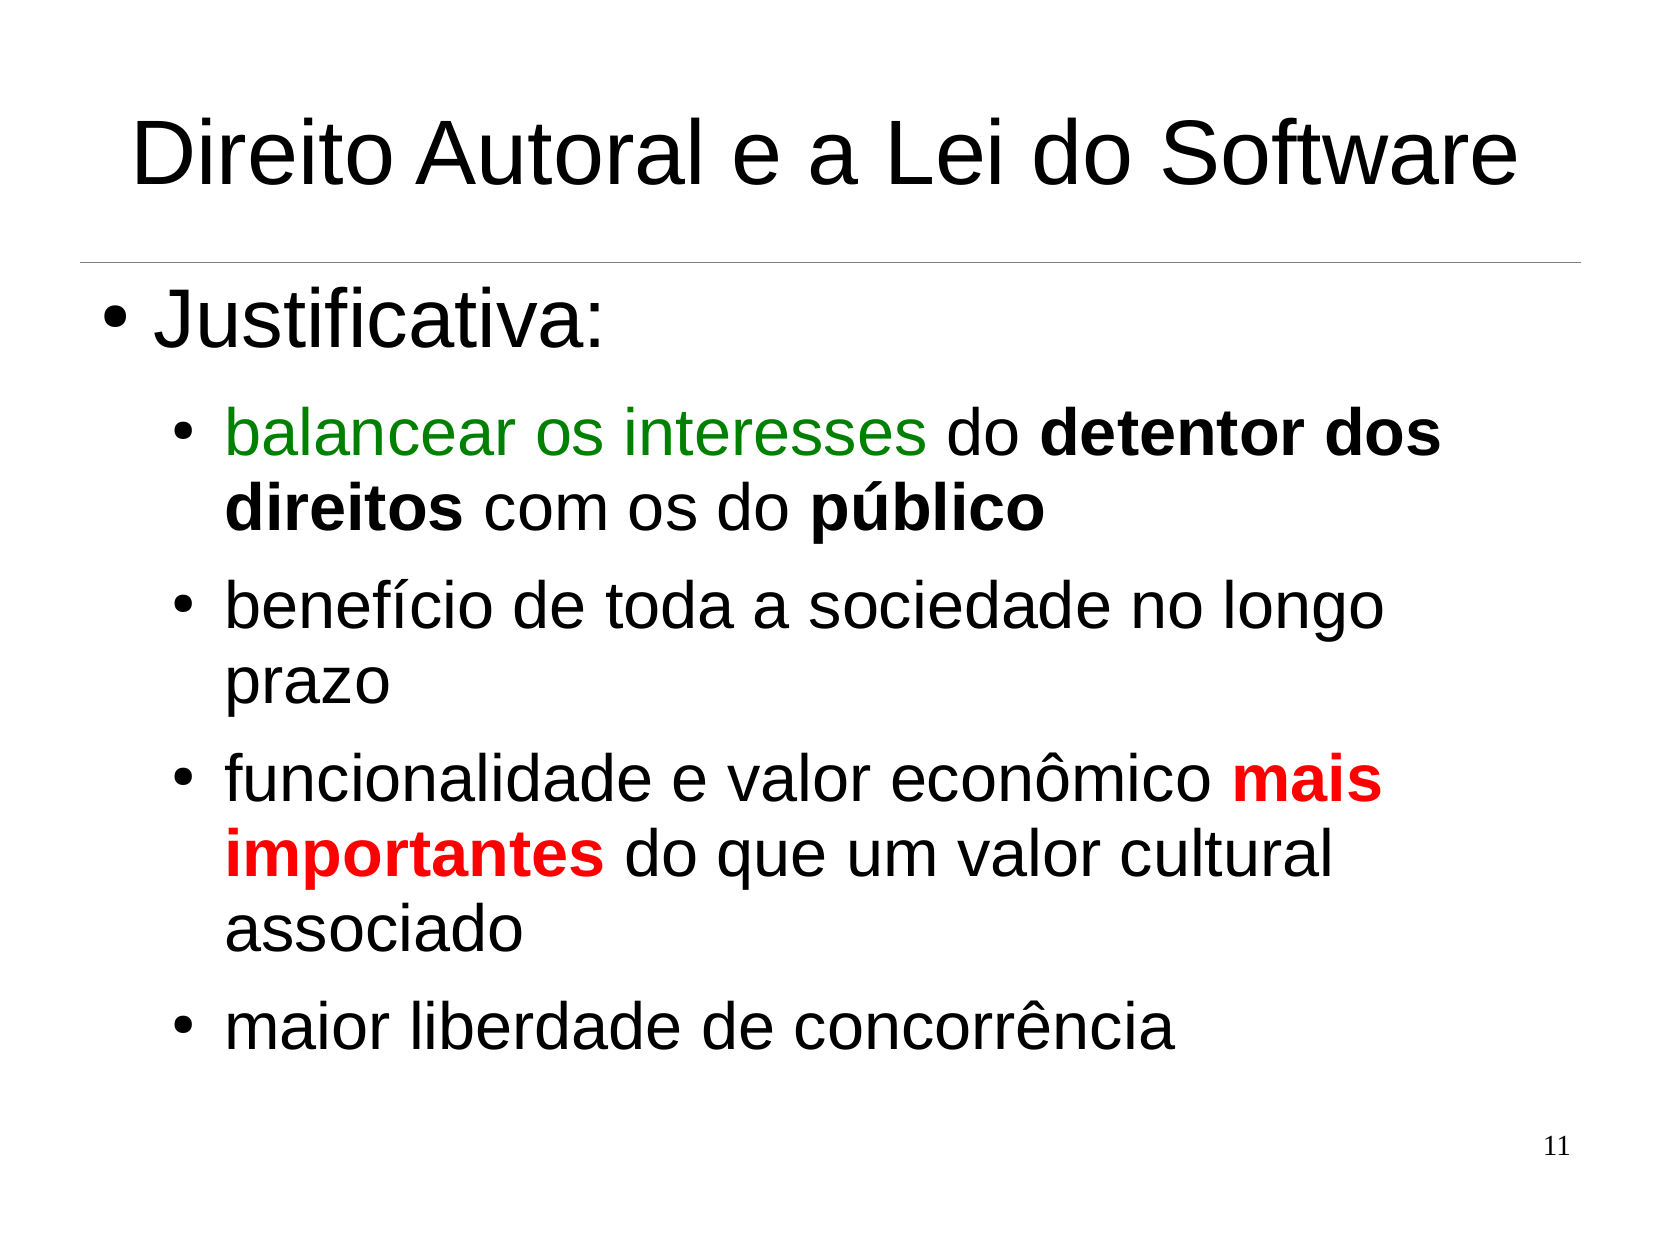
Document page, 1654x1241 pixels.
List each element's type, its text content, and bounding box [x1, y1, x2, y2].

title Direito Autoral e a Lei do Software [82, 56, 1571, 250]
list Justificativa: balancear os interesses do detentor dos direitos com os do público benefício de toda a sociedade no longo prazo funcionalidade e valor econômico mais importantes do que um valor cultural associado maior liberdade de concorrência [82, 272, 1571, 1169]
